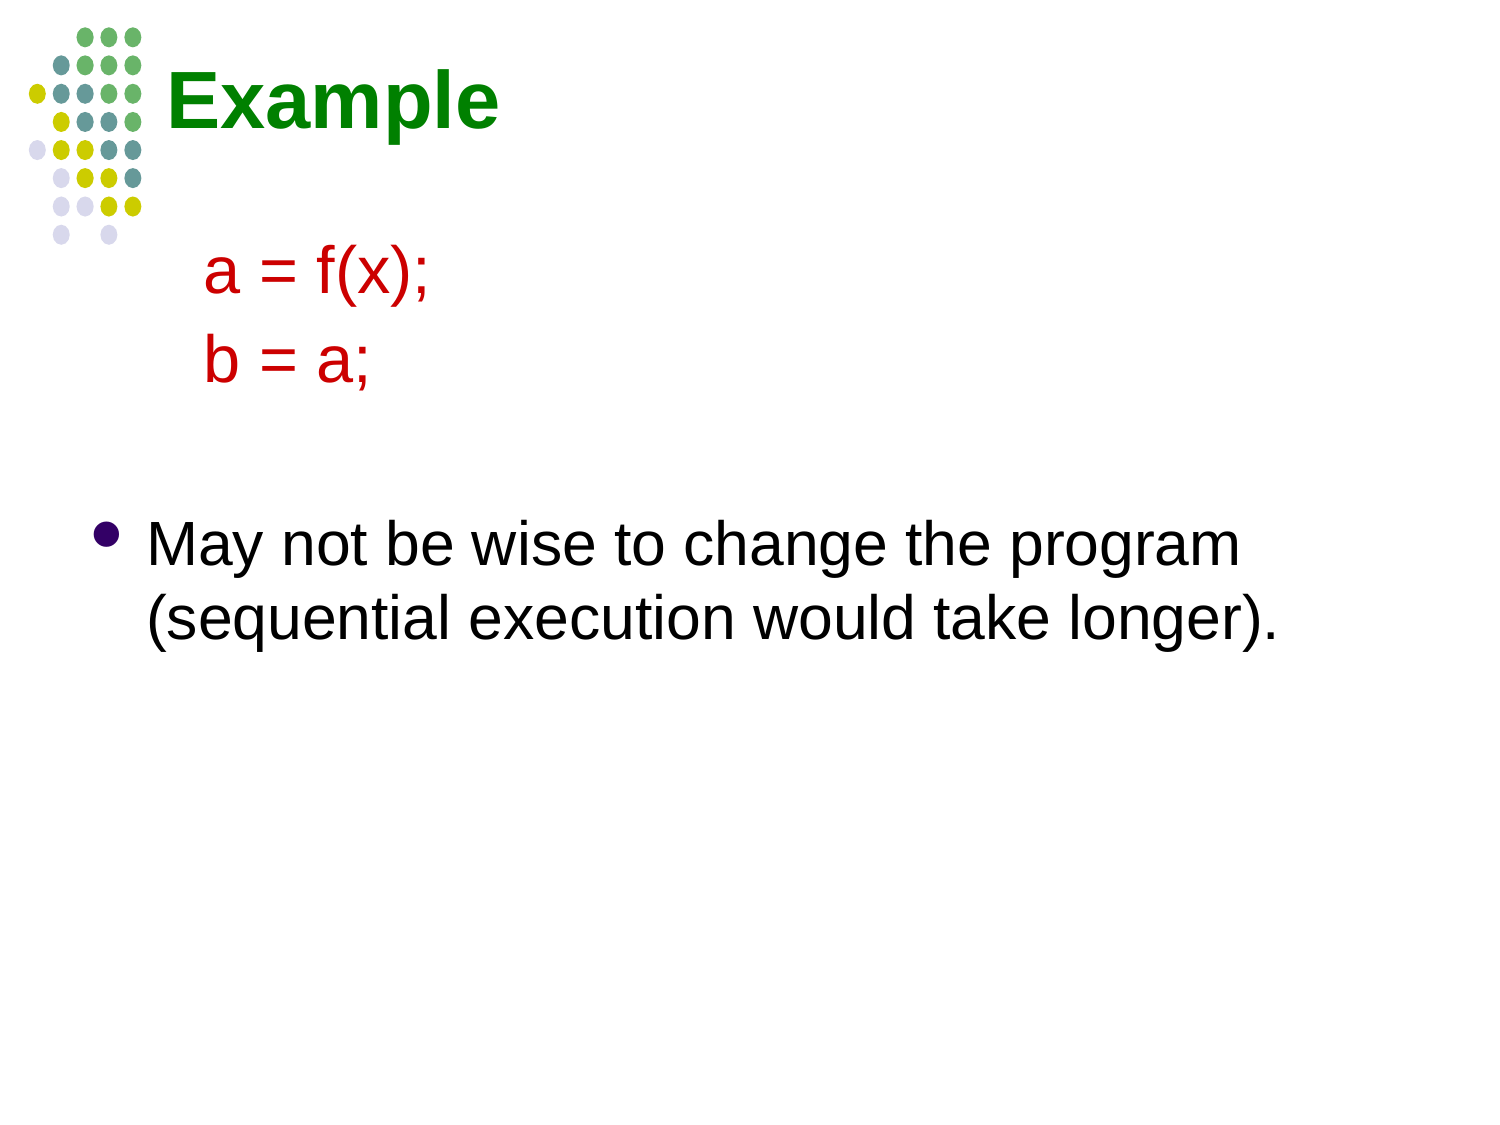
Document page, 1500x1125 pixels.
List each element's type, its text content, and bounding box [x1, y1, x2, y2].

list a = f(x); b = a; May not be wise to change the program (sequential execution would take longer). [75, 228, 1426, 1006]
title Example [151, 40, 1390, 176]
